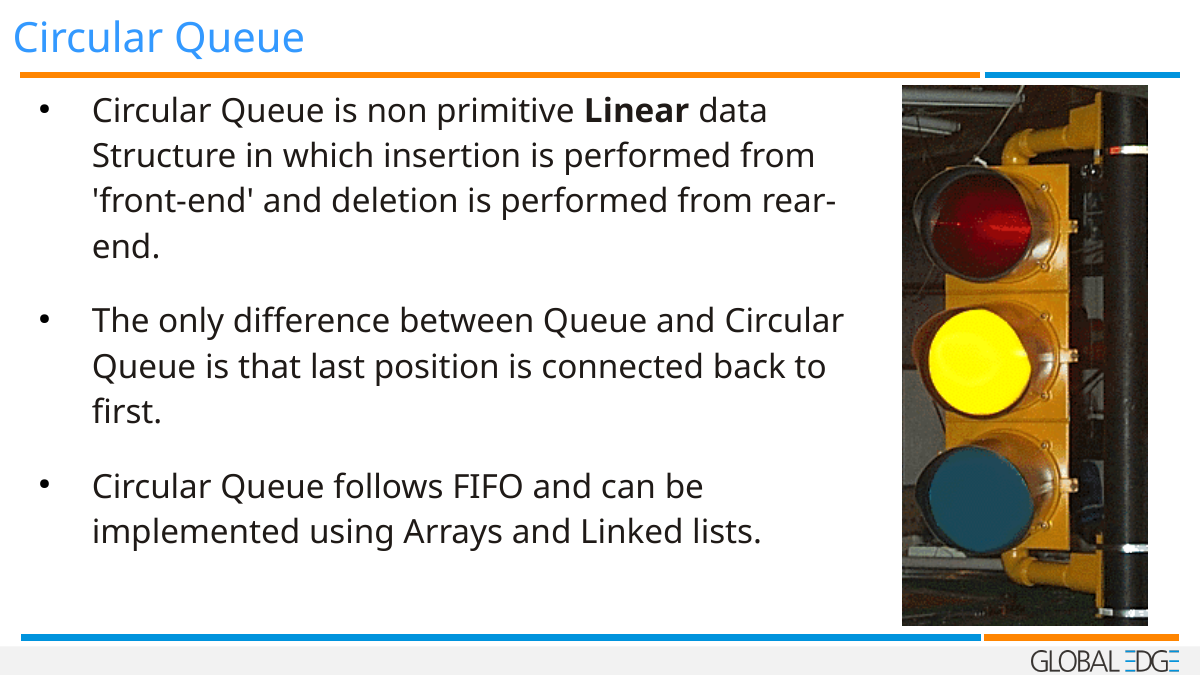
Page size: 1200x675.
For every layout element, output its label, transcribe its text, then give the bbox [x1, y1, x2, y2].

title Circular Queue [12, 9, 1088, 63]
picture [1031, 650, 1179, 672]
list Circular Queue is non primitive Linear data Structure in which insertion is performed from 'front-end' and deletion is performed from rear-end. The only difference between Queue and Circular Queue is that last position is connected back to first. Circular Queue follows FIFO and can be implemented using Arrays and Linked lists. [21, 86, 863, 627]
picture [902, 85, 1148, 626]
